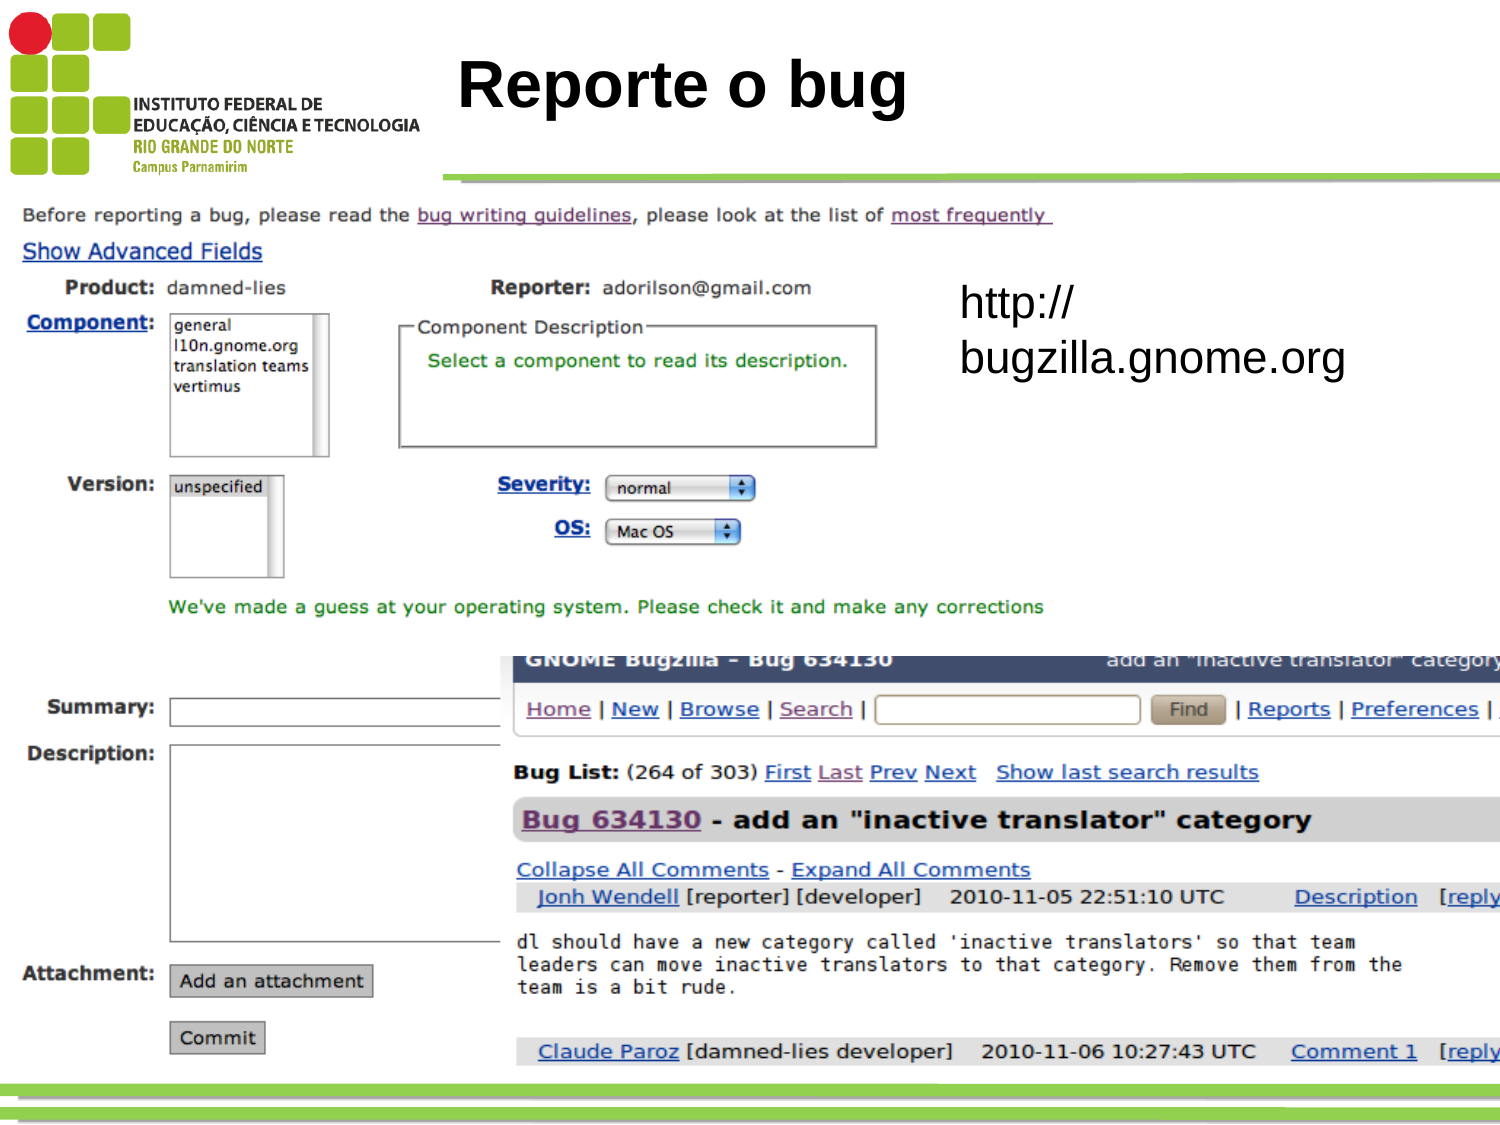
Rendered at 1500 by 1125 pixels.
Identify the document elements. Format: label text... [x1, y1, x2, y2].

picture [1043, 357, 1053, 370]
picture [5, 194, 1500, 1081]
title Reporte o bug [442, 0, 1499, 170]
picture [5, 2, 430, 182]
text_box http://bugzilla.gnome.org [944, 265, 1477, 336]
